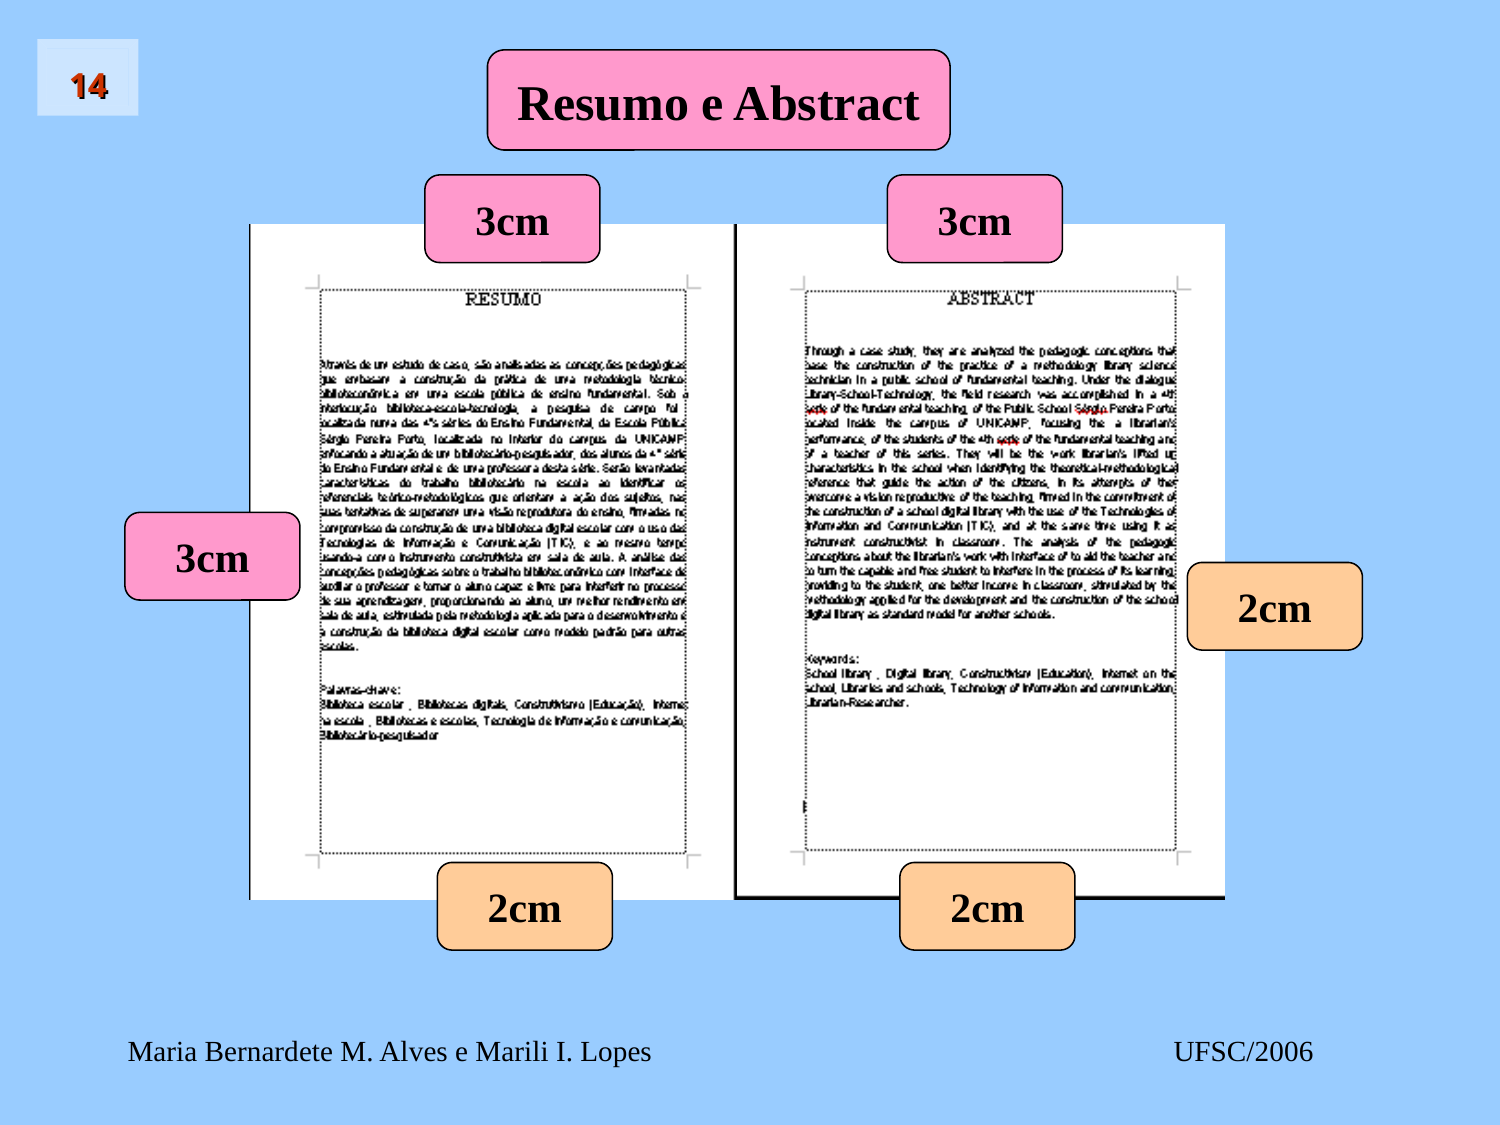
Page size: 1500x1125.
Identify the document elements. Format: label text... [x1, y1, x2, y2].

text_box Resumo e Abstract [487, 49, 951, 150]
text_box 14 [37, 39, 139, 116]
text_box 3cm [887, 174, 1063, 263]
text_box 2cm [899, 862, 1075, 951]
text_box Maria Bernardete M. Alves e Marili I. Lopes [112, 1025, 901, 1101]
text_box UFSC/2006 [1062, 1025, 1426, 1101]
chart [249, 224, 1225, 901]
text_box 3cm [124, 512, 300, 601]
text_box 3cm [424, 174, 600, 263]
text_box 2cm [1187, 562, 1363, 651]
text_box 2cm [437, 862, 613, 951]
